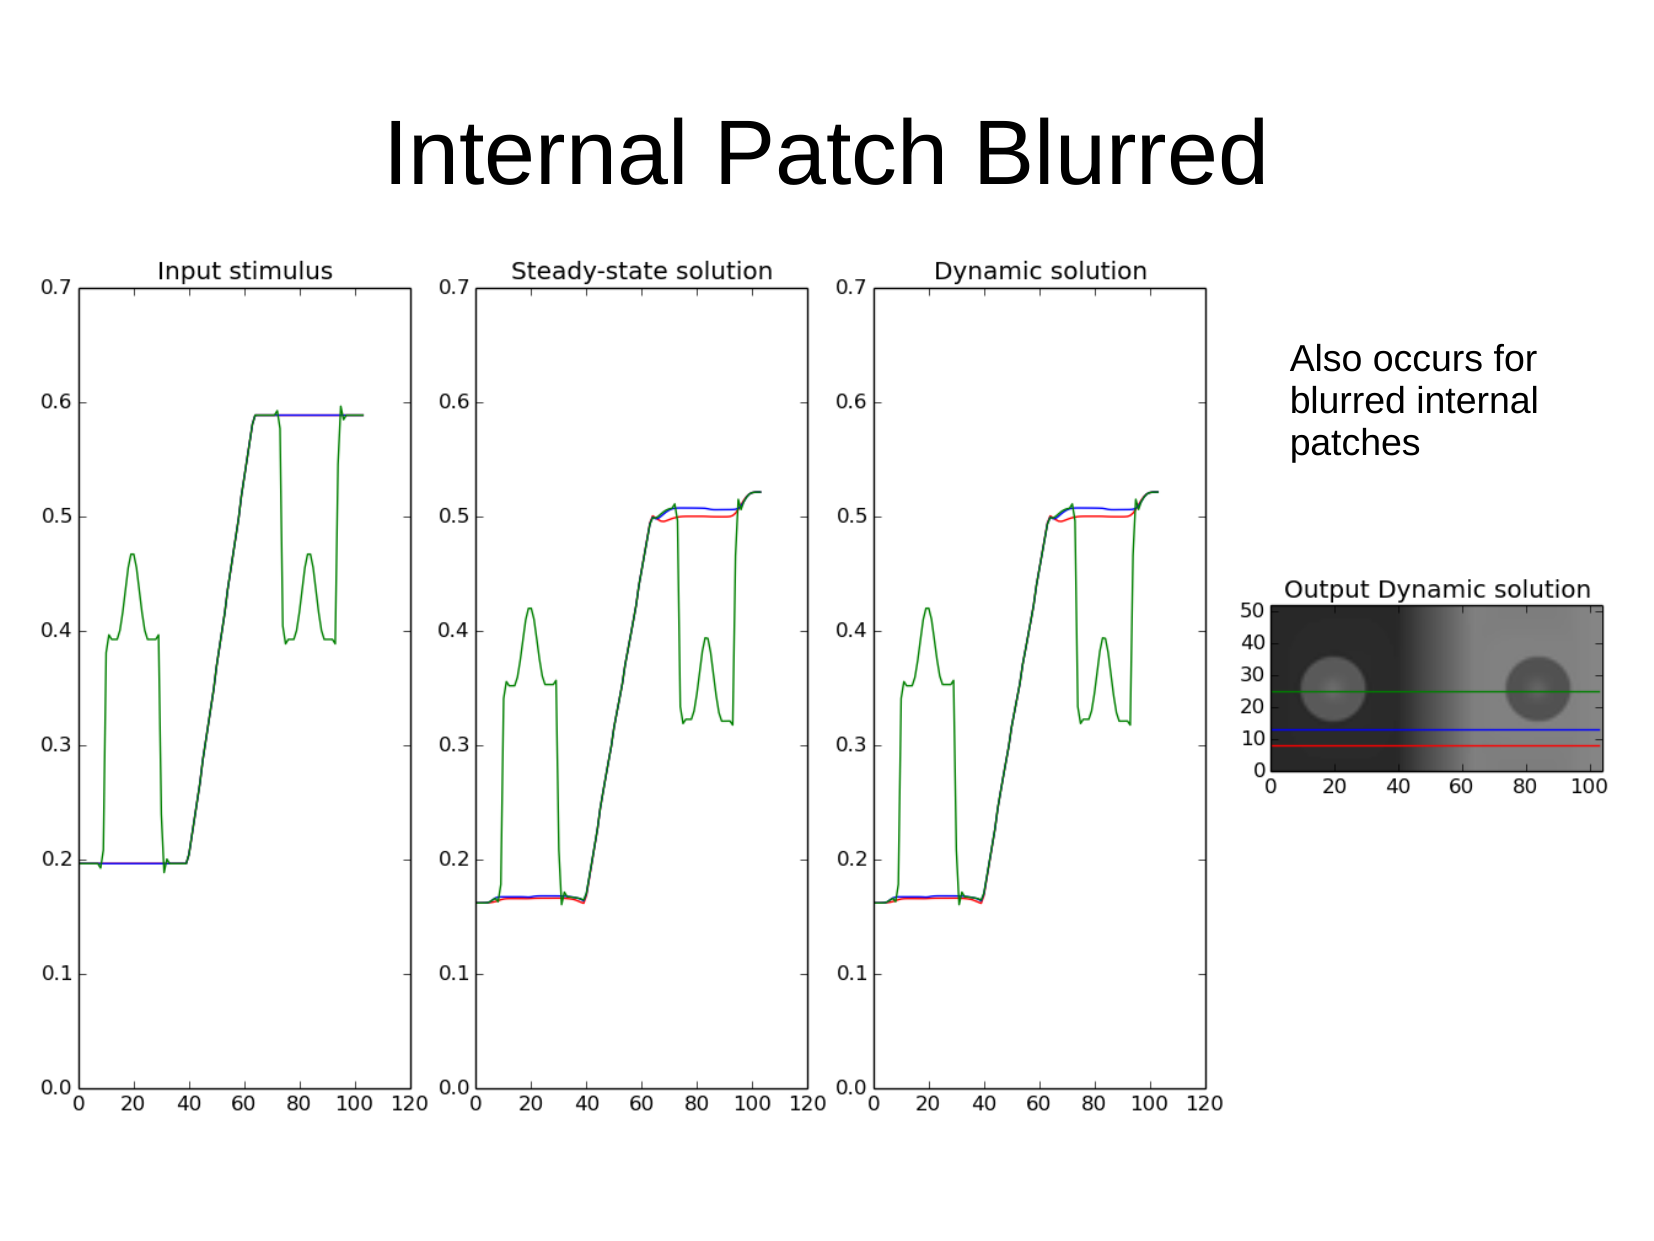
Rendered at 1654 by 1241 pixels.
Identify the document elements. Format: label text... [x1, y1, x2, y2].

text_box Also occurs for blurred internal patches [1275, 330, 1621, 526]
picture [0, 240, 1654, 1141]
title Internal Patch Blurred [82, 49, 1571, 240]
